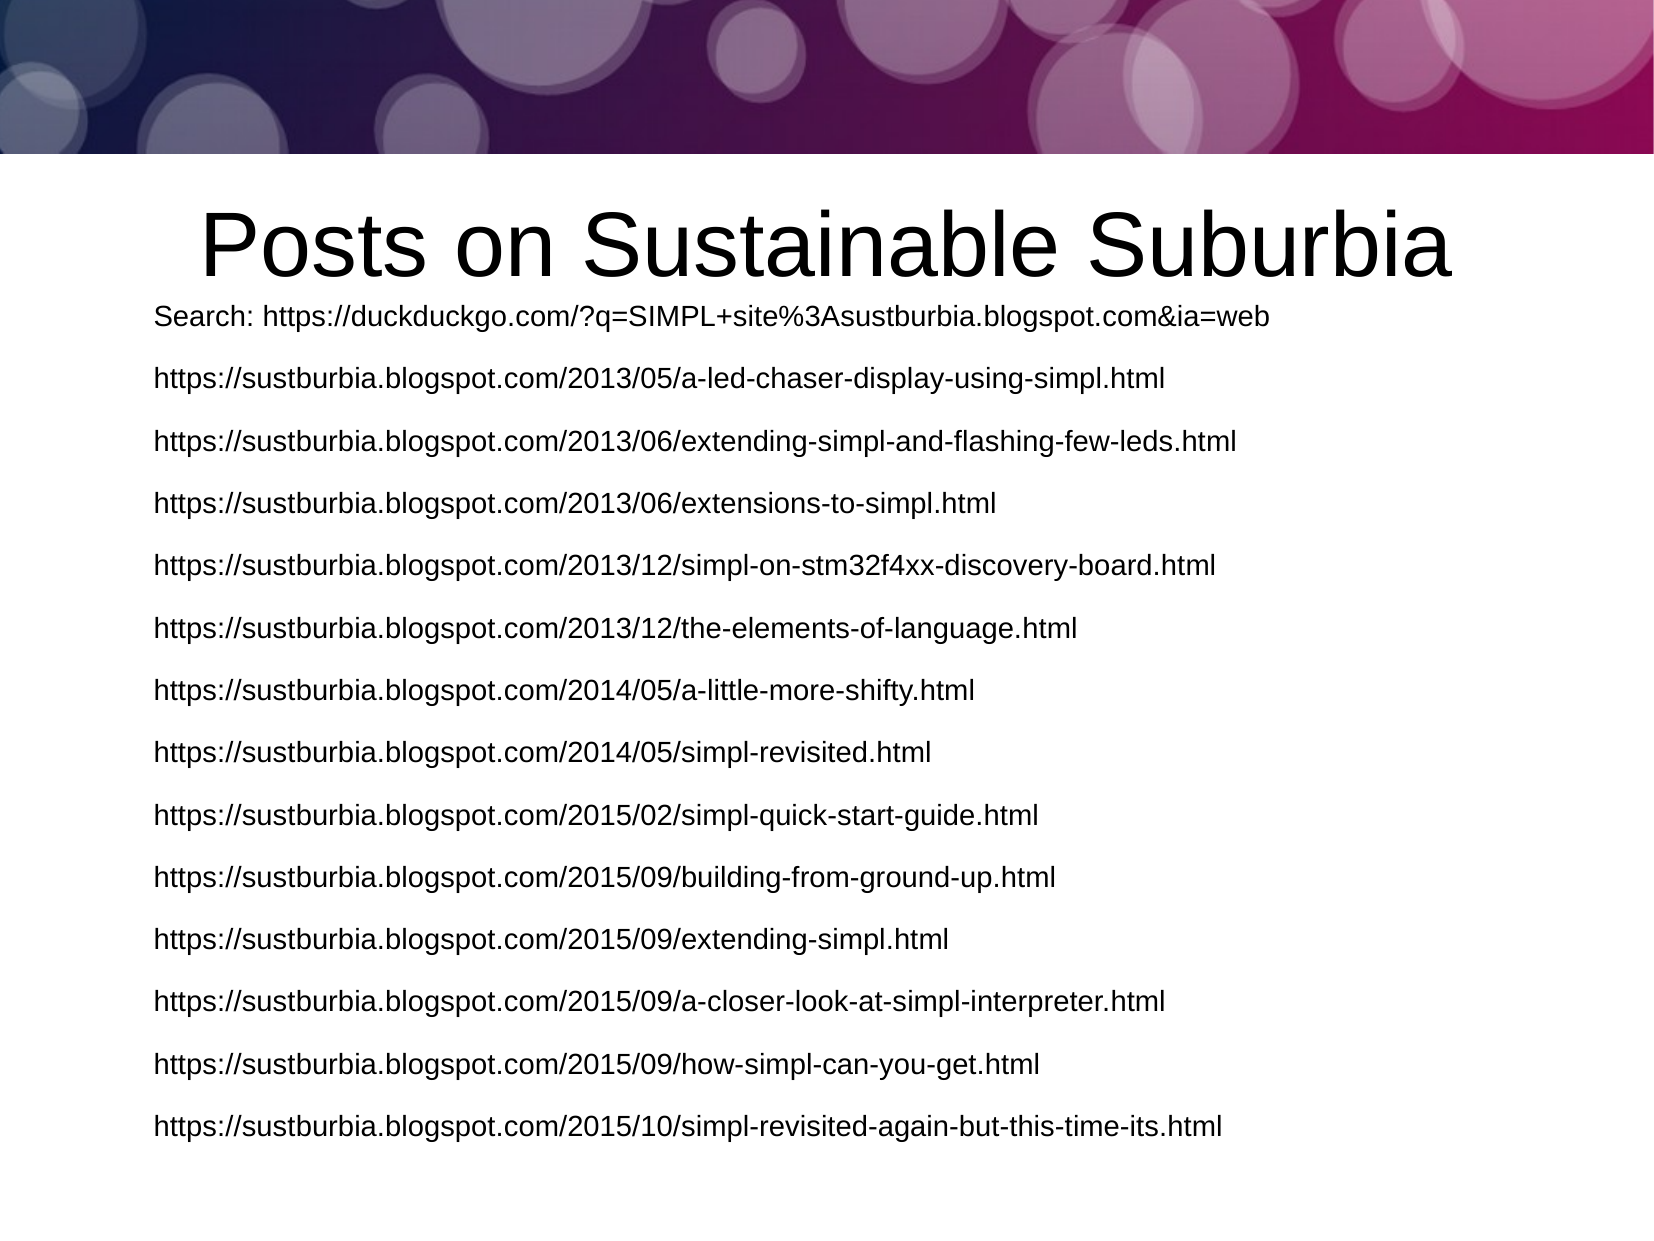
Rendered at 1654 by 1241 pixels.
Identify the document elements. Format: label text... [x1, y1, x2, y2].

list Search: https://duckduckgo.com/?q=SIMPL+site%3Asustburbia.blogspot.com&ia=web https://sustburbia.blogspot.com/2013/05/a-led-chaser-display-using-simpl.html https://sustburbia.blogspot.com/2013/06/extending-simpl-and-flashing-few-leds.html https://sustburbia.blogspot.com/2013/06/extensions-to-simpl.html https://sustburbia.blogspot.com/2013/12/simpl-on-stm32f4xx-discovery-board.html https://sustburbia.blogspot.com/2013/12/the-elements-of-language.html https://sustburbia.blogspot.com/2014/05/a-little-more-shifty.html https://sustburbia.blogspot.com/2014/05/simpl-revisited.html https://sustburbia.blogspot.com/2015/02/simpl-quick-start-guide.html https://sustburbia.blogspot.com/2015/09/building-from-ground-up.html https://sustburbia.blogspot.com/2015/09/extending-simpl.html https://sustburbia.blogspot.com/2015/09/a-closer-look-at-simpl-interpreter.html https://sustburbia.blogspot.com/2015/09/how-simpl-can-you-get.html https://sustburbia.blogspot.com/2015/10/simpl-revisited-again-but-this-time-its.html [82, 300, 1571, 1201]
picture [0, 0, 1654, 154]
title Posts on Sustainable Suburbia [82, 159, 1571, 300]
